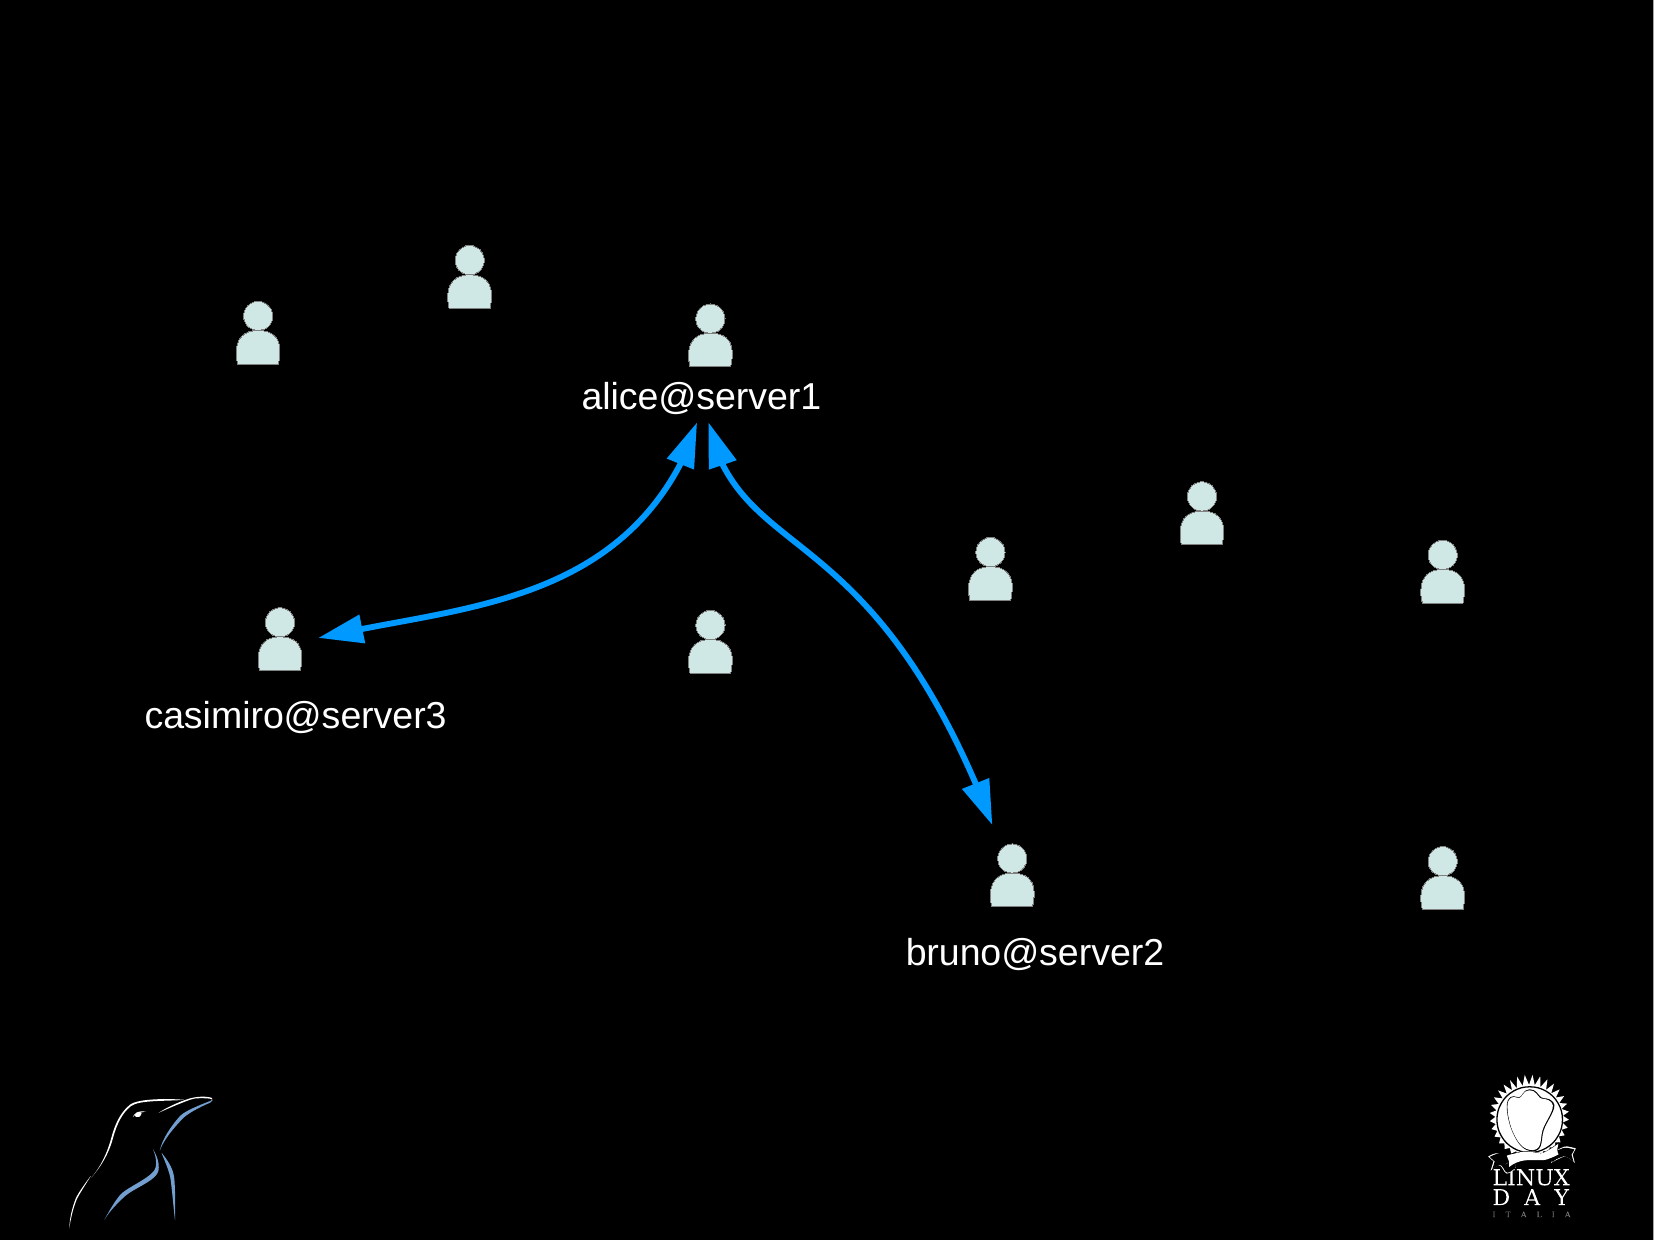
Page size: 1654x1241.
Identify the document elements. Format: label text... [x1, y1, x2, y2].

text_box [990, 843, 1035, 907]
text_box [1180, 481, 1224, 545]
text_box casimiro@server3 [129, 687, 533, 745]
text_box [447, 245, 492, 309]
text_box [258, 607, 302, 671]
text_box alice@server1 [566, 368, 907, 426]
text_box [236, 301, 280, 365]
text_box [968, 537, 1013, 601]
text_box bruno@server2 [891, 923, 1250, 981]
text_box [688, 610, 733, 674]
text_box [1420, 540, 1465, 604]
text_box [1420, 846, 1465, 910]
text_box [688, 303, 733, 367]
